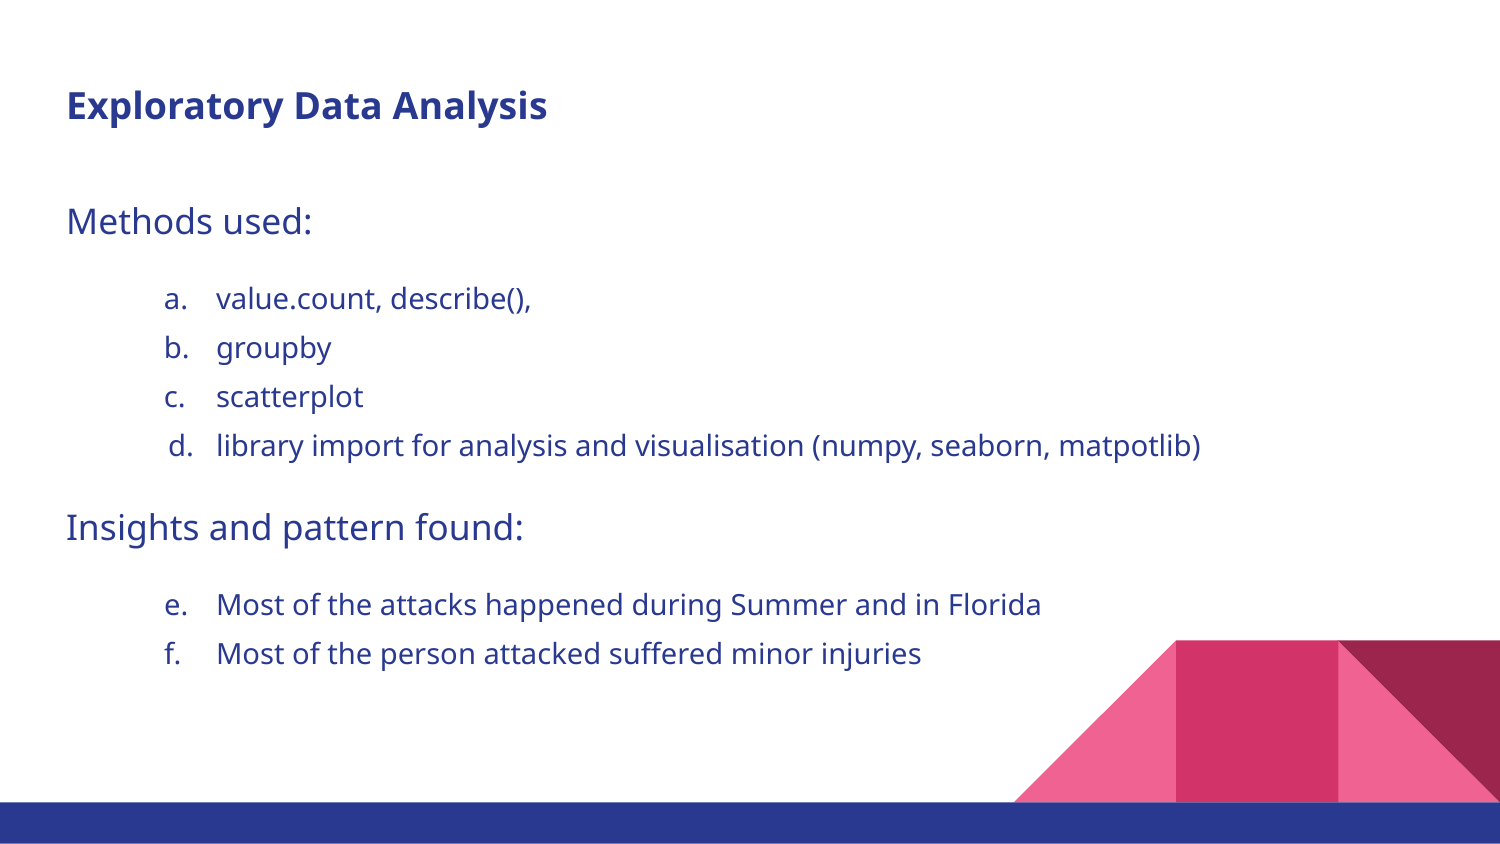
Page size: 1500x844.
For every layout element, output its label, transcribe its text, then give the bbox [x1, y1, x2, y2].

title Exploratory Data Analysis [51, 67, 1449, 166]
list Methods used: value.count, describe(), groupby scatterplot library import for analysis and visualisation (numpy, seaborn, matpotlib) Insights and pattern found: Most of the attacks happened during Summer and in Florida Most of the person attacked suffered minor injuries [51, 166, 1449, 715]
